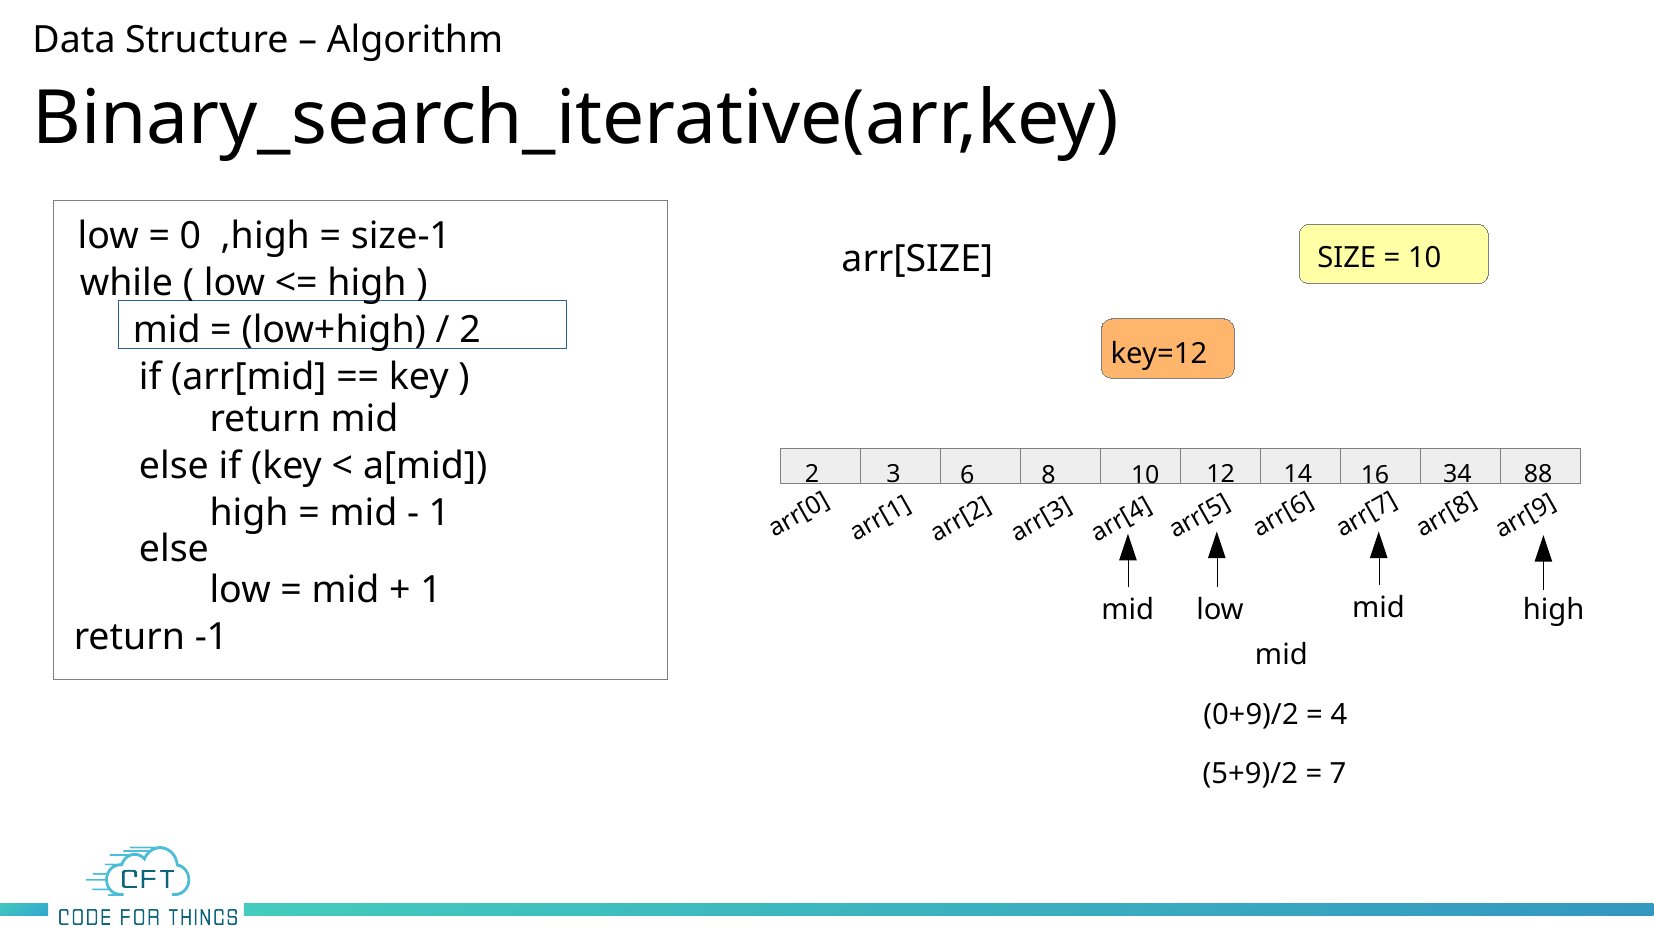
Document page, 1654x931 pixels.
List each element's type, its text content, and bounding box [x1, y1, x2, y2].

text_box else if (key < a[mid]) [124, 431, 621, 490]
text_box high [1508, 580, 1607, 630]
text_box arr[7] [1318, 498, 1428, 562]
text_box 88 [1509, 448, 1571, 500]
text_box while ( low <= high ) [64, 260, 514, 307]
text_box [1331, 448, 1428, 484]
text_box [780, 448, 790, 484]
text_box else [124, 513, 243, 573]
picture [59, 846, 237, 925]
text_box (5+9)/2 = 7 [1180, 744, 1394, 804]
text_box 16 [1346, 449, 1420, 501]
text_box [1102, 318, 1233, 324]
text_box [53, 200, 668, 680]
title Data Structure – Algorithm Binary_search_iterative(arr,key) [32, 0, 1595, 199]
text_box 10 [1116, 449, 1181, 494]
text_box [1571, 448, 1581, 461]
text_box 34 [1428, 448, 1491, 500]
text_box SIZE = 10 [1302, 228, 1483, 278]
text_box arr[4] [1074, 492, 1179, 562]
text_box arr[5] [1151, 484, 1267, 556]
text_box 3 [871, 448, 925, 493]
text_box key=12 [1095, 324, 1241, 409]
text_box [1254, 448, 1269, 484]
text_box [1491, 448, 1509, 484]
text_box 2 [790, 448, 844, 493]
text_box [1299, 224, 1489, 284]
text_box mid = (low+high) / 2 [118, 295, 603, 354]
text_box arr[1] [826, 485, 935, 562]
text_box arr[SIZE] [826, 224, 1040, 291]
text_box arr[2] [906, 488, 1016, 563]
text_box low = mid + 1 [194, 555, 621, 614]
text_box 14 [1269, 448, 1331, 500]
text_box arr[6] [1232, 484, 1362, 562]
text_box high = mid - 1 [194, 478, 621, 537]
text_box (0+9)/2 = 4 [1181, 685, 1395, 745]
text_box return -1 [59, 602, 290, 662]
text_box arr[9] [1471, 456, 1602, 560]
text_box arr[8] [1399, 484, 1503, 559]
text_box mid [1086, 580, 1177, 638]
text_box low [1181, 580, 1276, 630]
text_box return mid [194, 383, 443, 443]
text_box arr[0] [744, 484, 857, 558]
text_box arr[3] [986, 491, 1104, 568]
text_box 8 [1026, 449, 1089, 494]
text_box if (arr[mid] == key ) [124, 342, 550, 401]
text_box 12 [1191, 448, 1254, 493]
text_box mid [1337, 578, 1428, 636]
text_box mid [1240, 625, 1335, 685]
text_box low = 0 ,high = size-1 [53, 200, 609, 260]
text_box 6 [945, 449, 1007, 494]
text_box [844, 448, 871, 484]
text_box [925, 448, 1191, 484]
